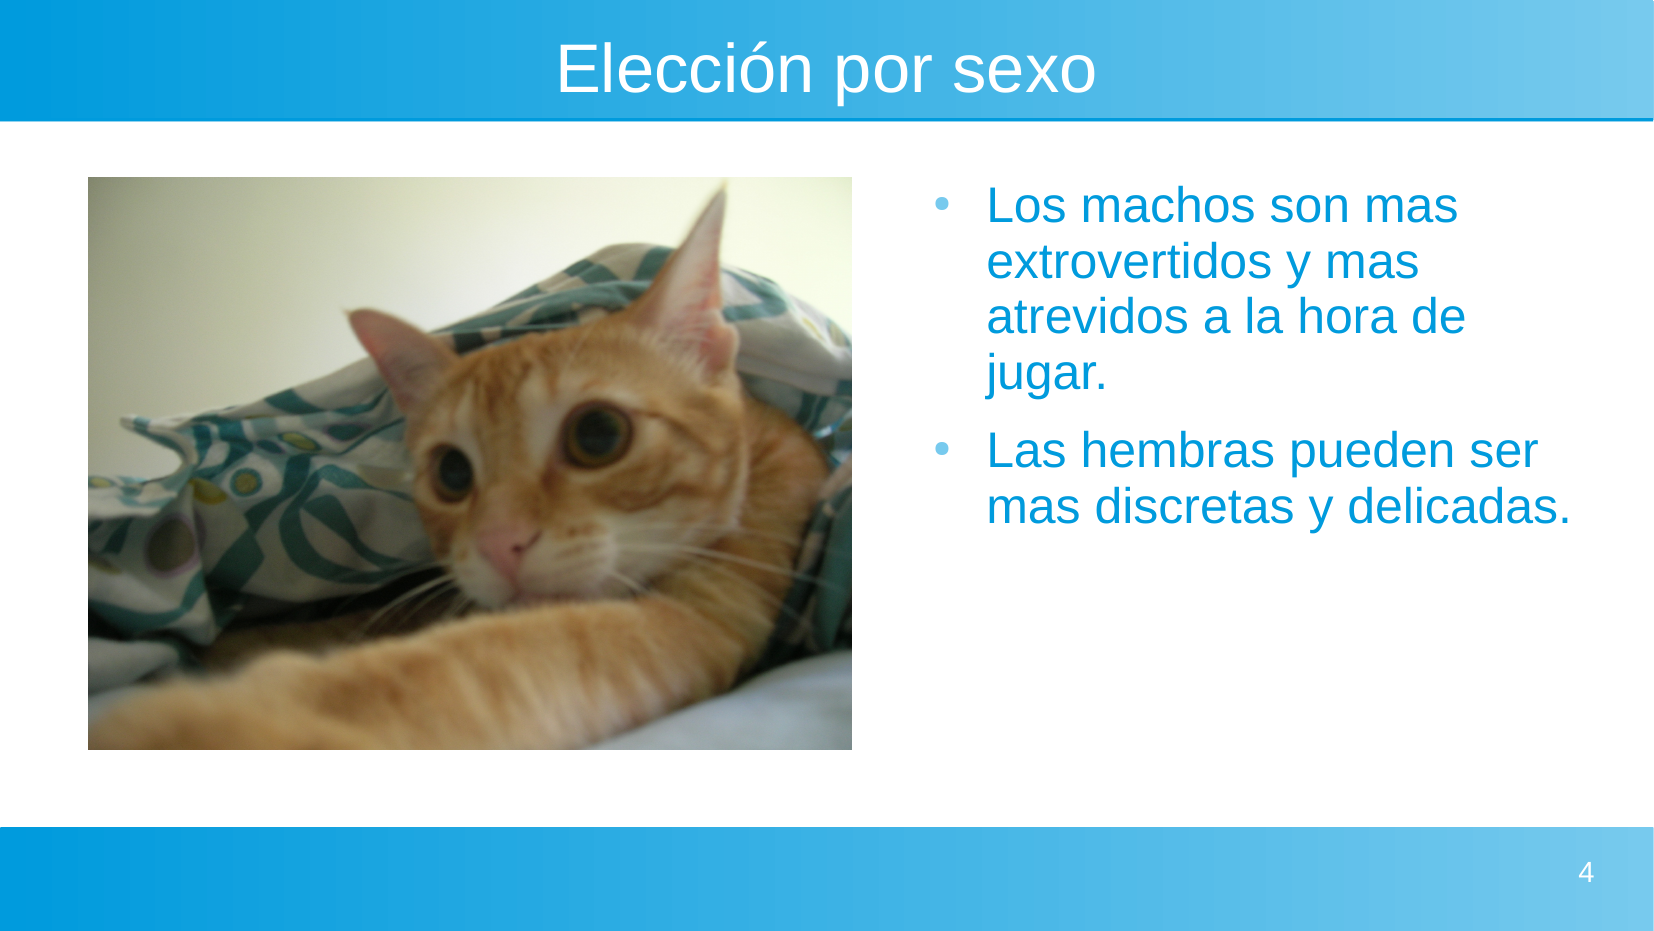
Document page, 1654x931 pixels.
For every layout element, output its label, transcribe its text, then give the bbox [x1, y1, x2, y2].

title Elección por sexo [59, 29, 1595, 108]
picture [88, 177, 852, 750]
list Los machos son mas extrovertidos y mas atrevidos a la hora de jugar. Las hembras pueden ser mas discretas y delicadas. [915, 177, 1595, 768]
